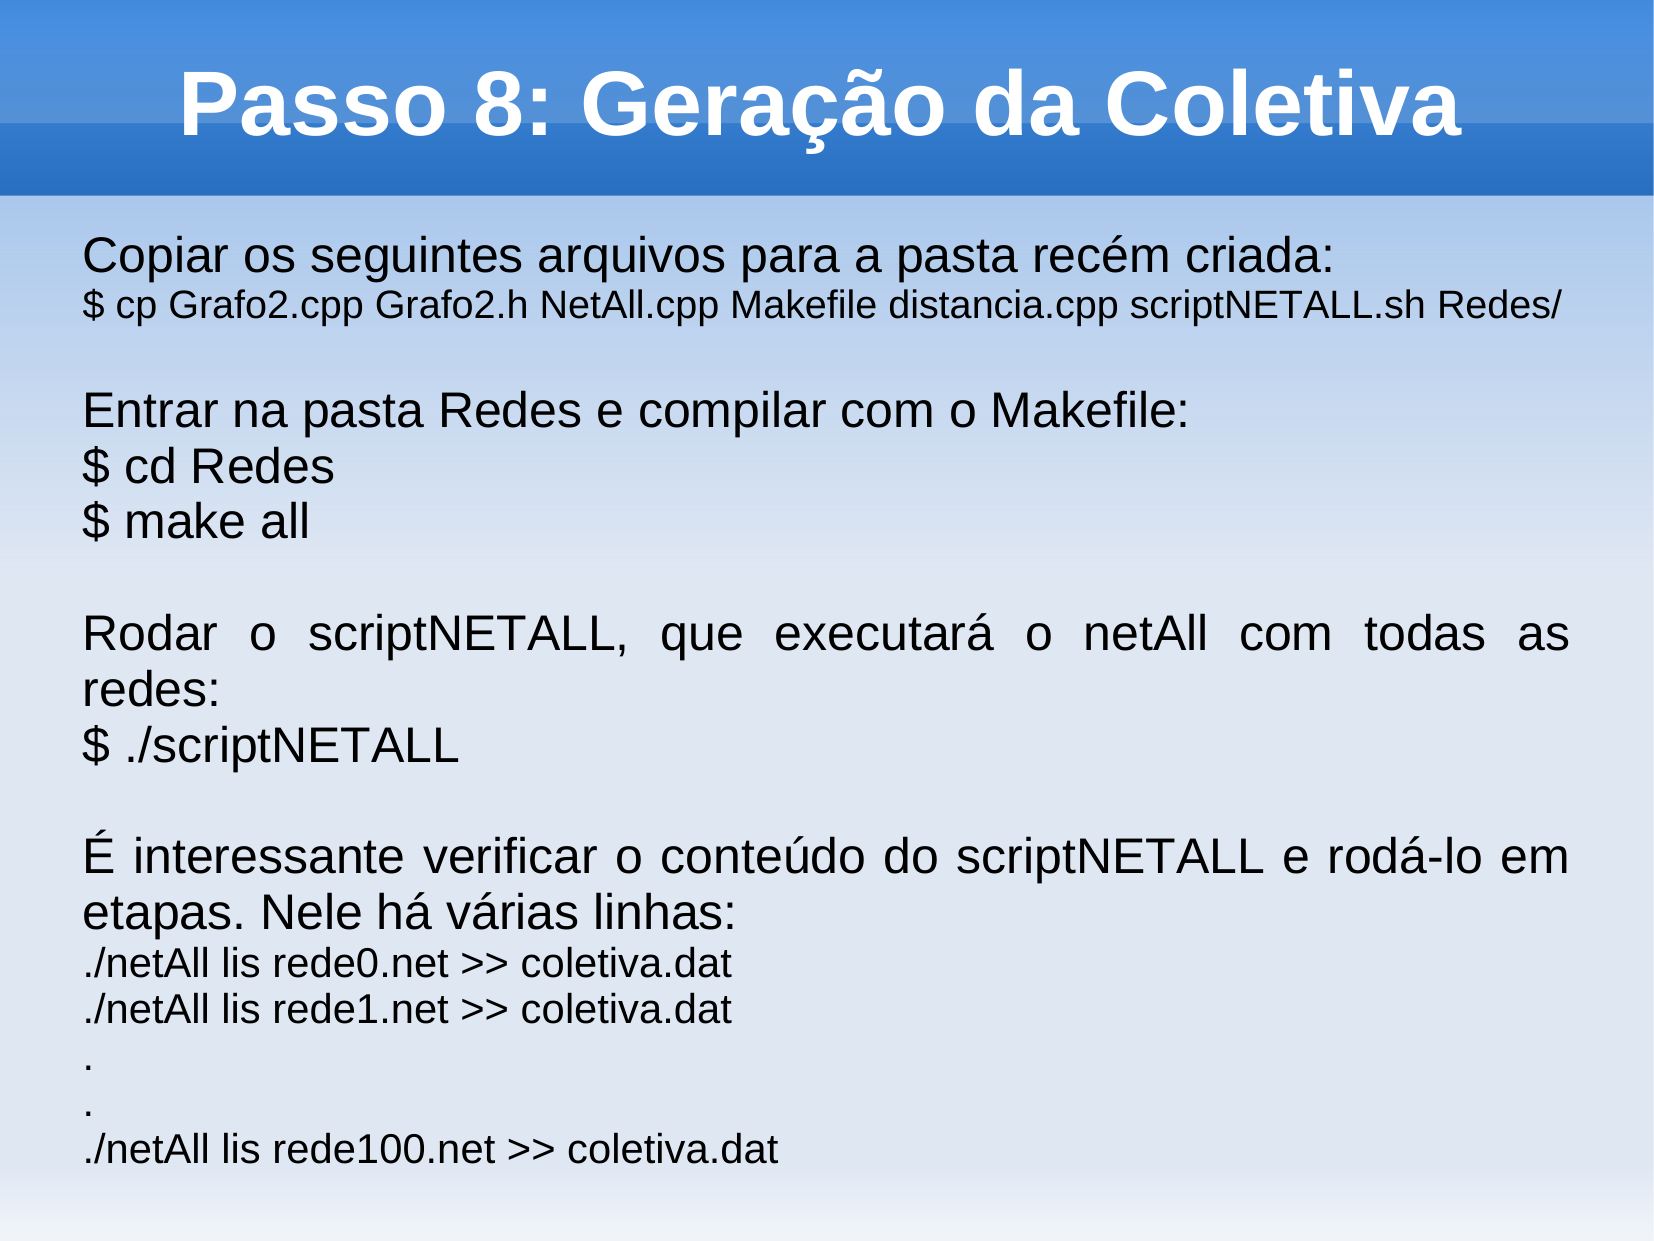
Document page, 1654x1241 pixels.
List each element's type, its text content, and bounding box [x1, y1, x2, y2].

title Passo 8: Geração da Coletiva [76, 0, 1565, 208]
subtitle Copiar os seguintes arquivos para a pasta recém criada: $ cp Grafo2.cpp Grafo2.h NetAll.cpp Makefile distancia.cpp scriptNETALL.sh Redes/ Entrar na pasta Redes e compilar com o Makefile: $ cd Redes $ make all Rodar o scriptNETALL, que executará o netAll com todas as redes: $ ./scriptNETALL É interessante verificar o conteúdo do scriptNETALL e rodá-lo em etapas. Nele há várias linhas: ./netAll lis rede0.net >> coletiva.dat ./netAll lis rede1.net >> coletiva.dat . . ./netAll lis rede100.net >> coletiva.dat [82, 226, 1571, 1173]
picture [0, 0, 1654, 1241]
